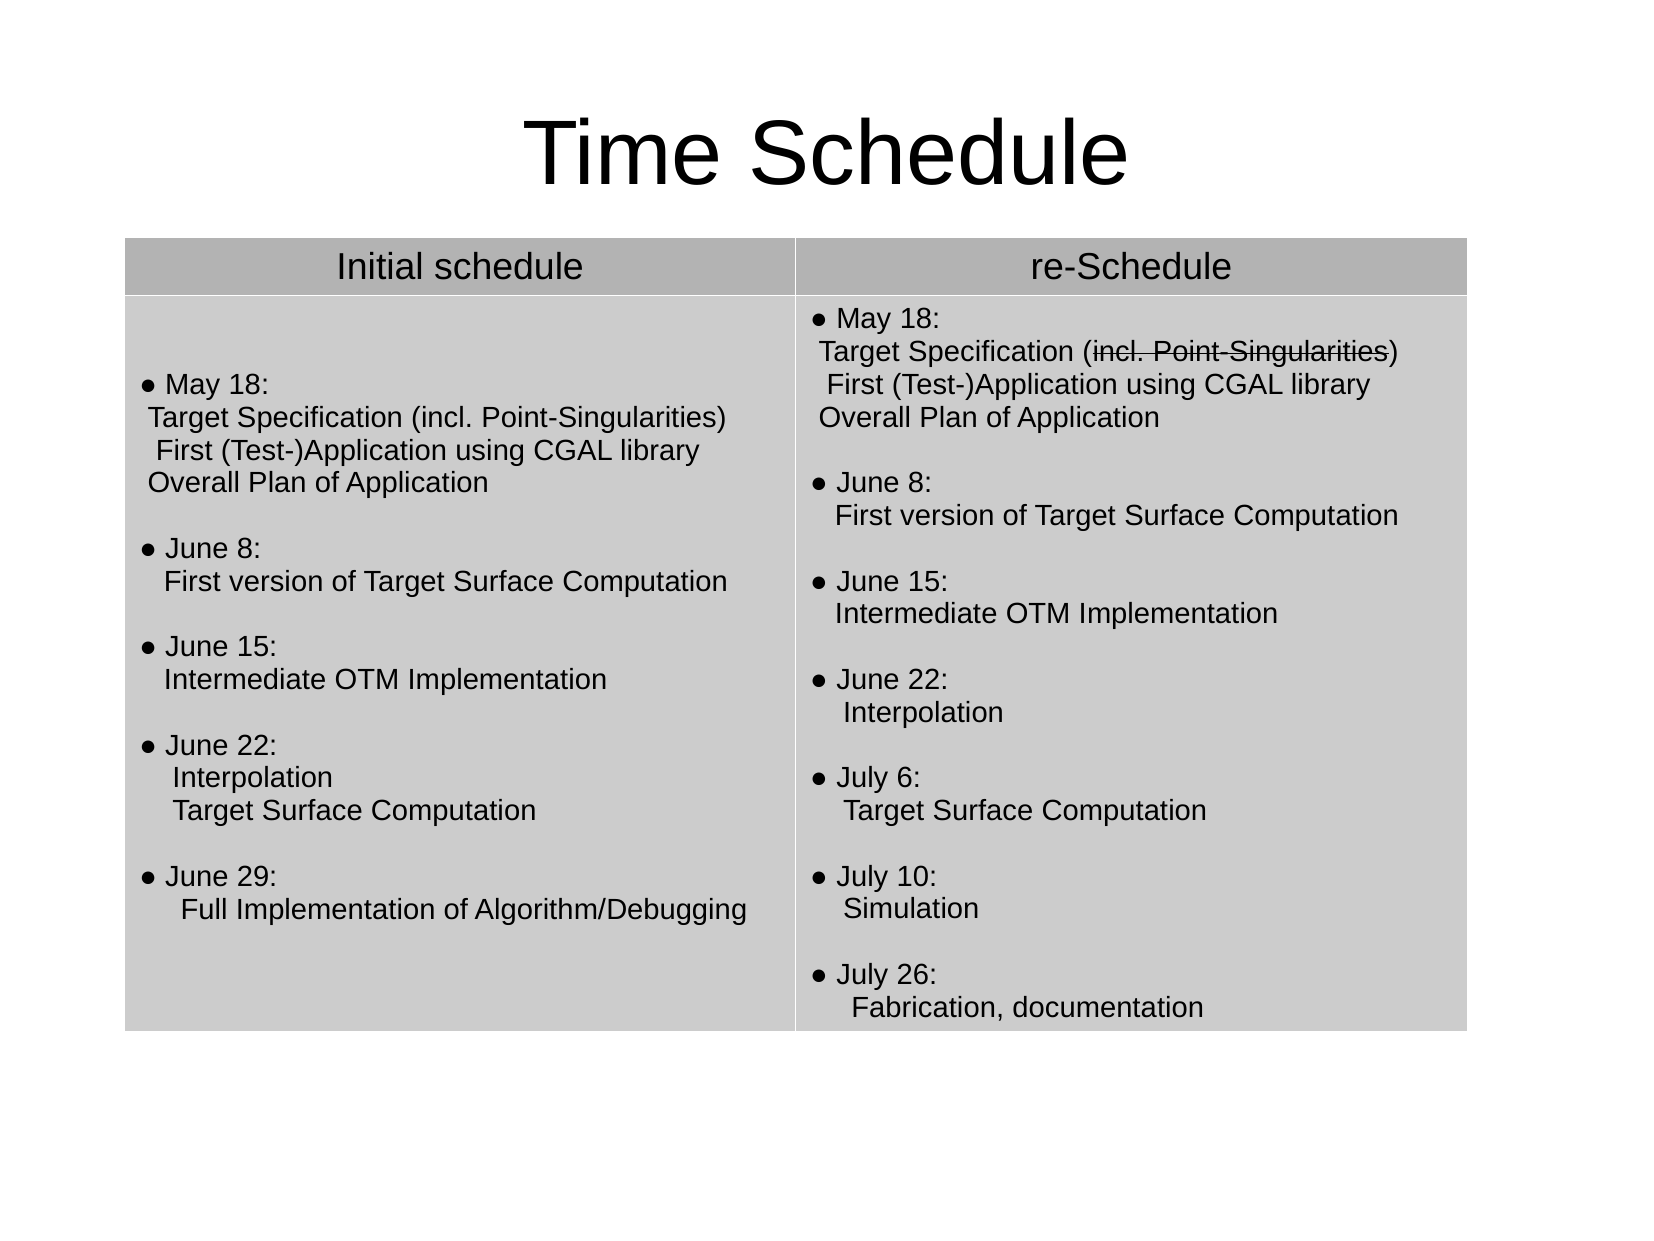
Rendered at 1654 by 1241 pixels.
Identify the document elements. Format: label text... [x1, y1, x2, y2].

title Time Schedule [82, 49, 1571, 257]
table_cell ● May 18: Target Specification (incl. Point-Singularities) First (Test-)Application using CGAL library Overall Plan of Application ● June 8: First version of Target Surface Computation ● June 15: Intermediate OTM Implementation ● June 22: Interpolation Target Surface Computation ● June 29: Full Implementation of Algorithm/Debugging [125, 296, 795, 1031]
table_header Initial schedule [125, 238, 795, 295]
table_cell ● May 18: Target Specification (incl. Point-Singularities) First (Test-)Application using CGAL library Overall Plan of Application ● June 8: First version of Target Surface Computation ● June 15: Intermediate OTM Implementation ● June 22: Interpolation ● July 6: Target Surface Computation ● July 10: Simulation ● July 26: Fabrication, documentation [796, 296, 1467, 1031]
table_header re-Schedule [796, 238, 1467, 295]
